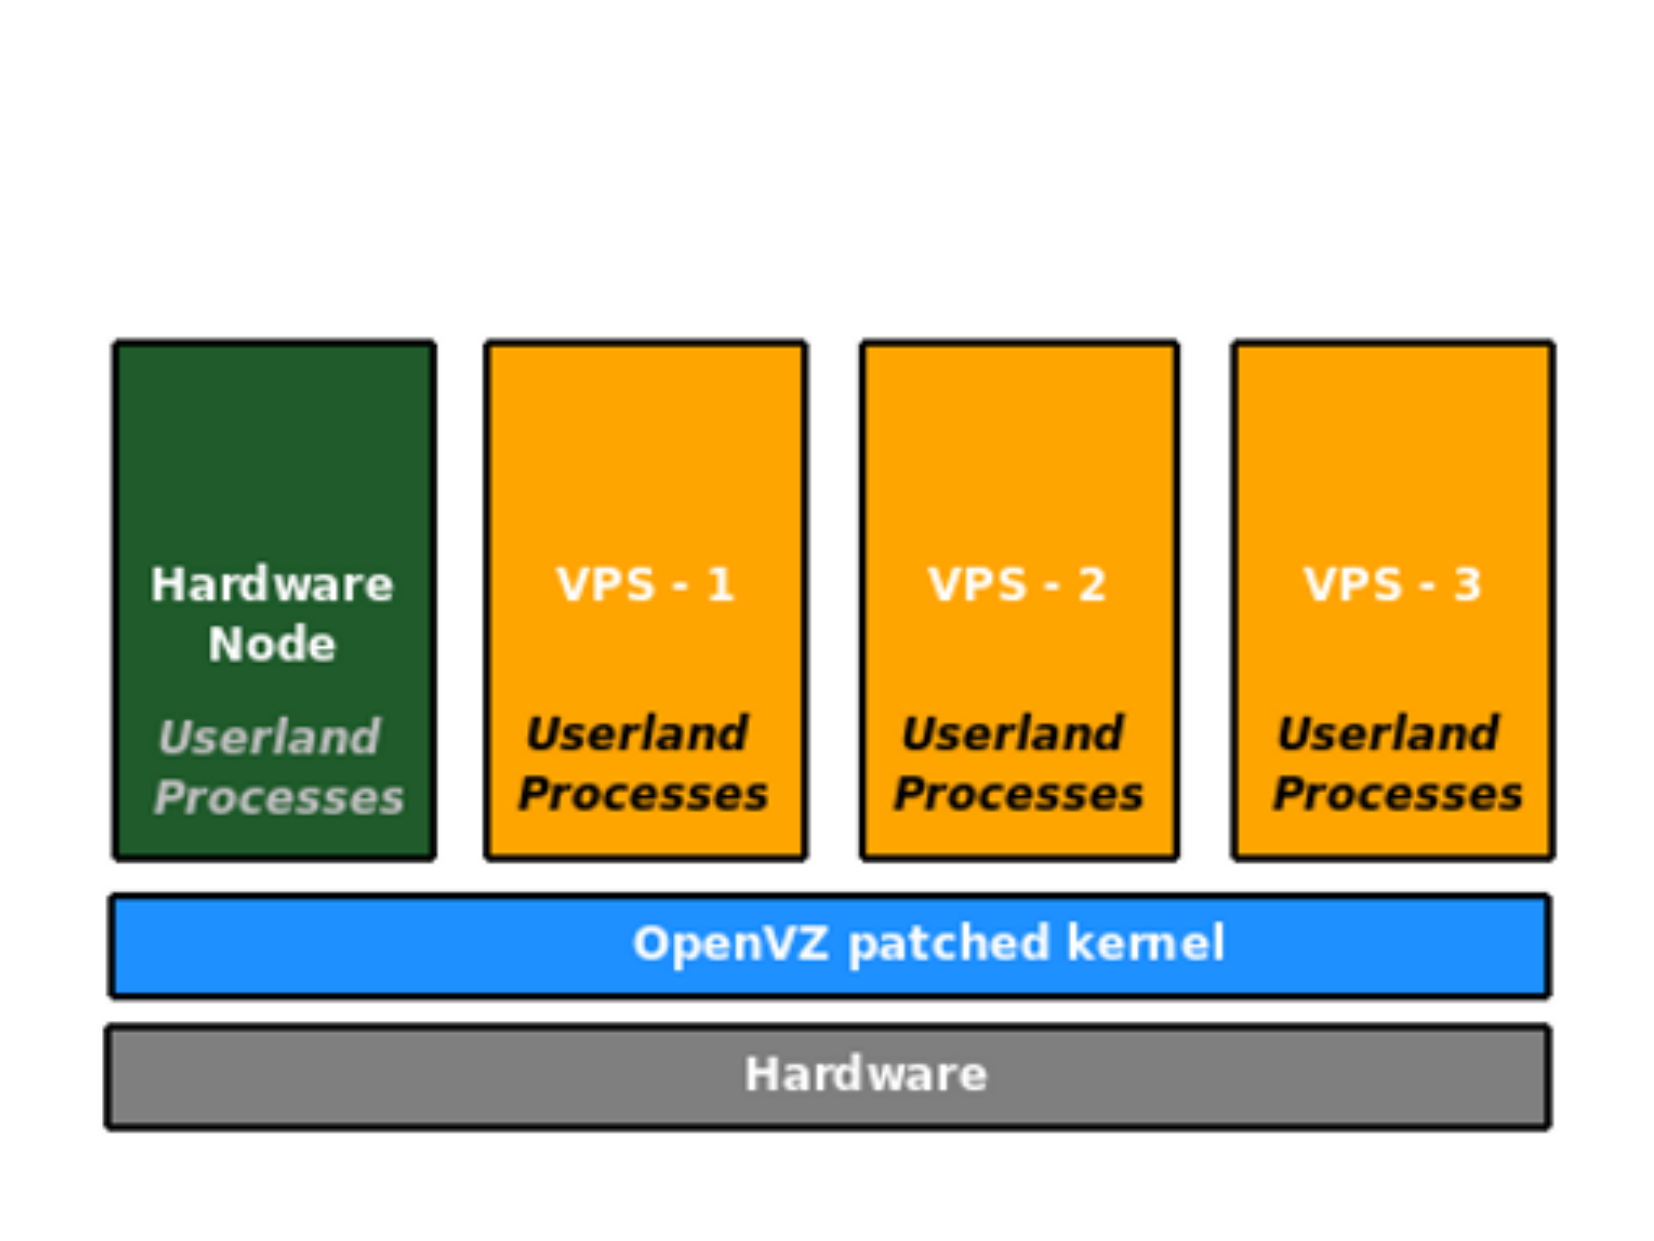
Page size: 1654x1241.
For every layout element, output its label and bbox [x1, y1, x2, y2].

picture [101, 329, 1561, 1141]
